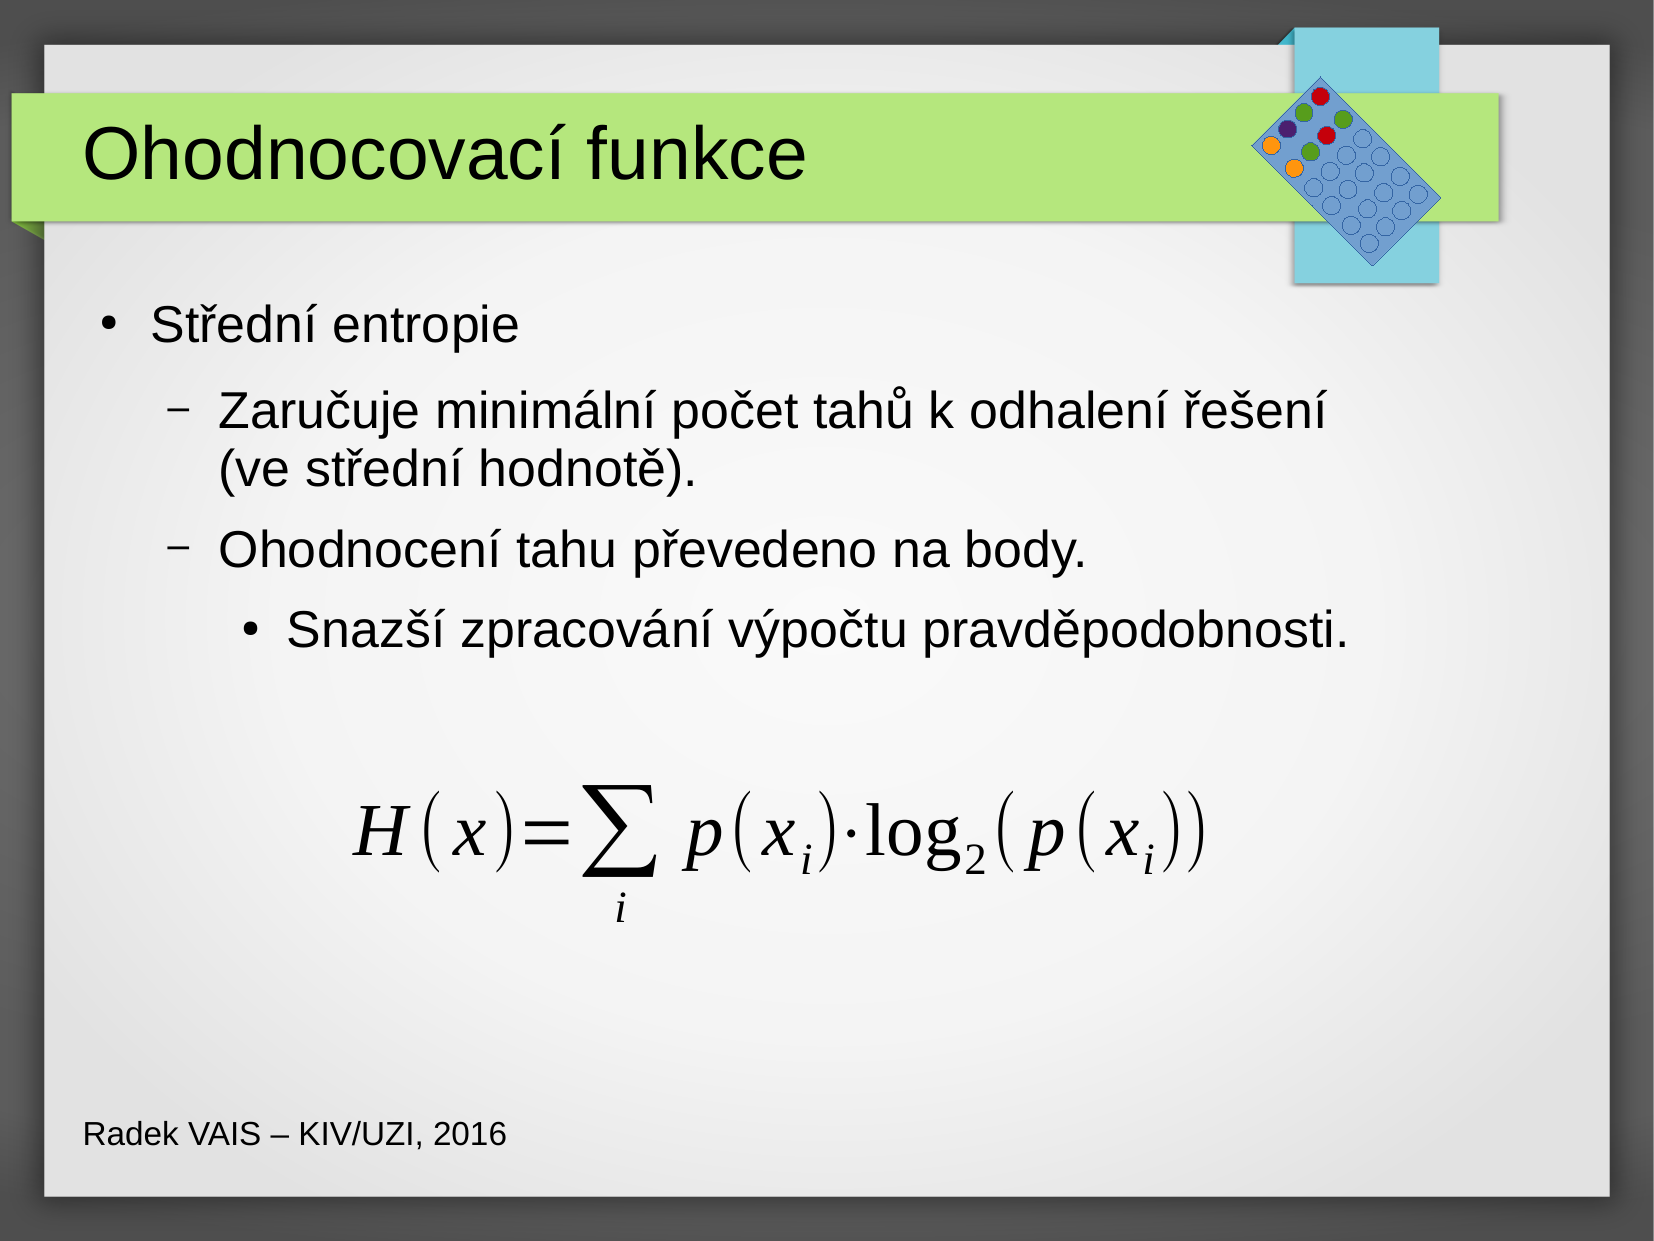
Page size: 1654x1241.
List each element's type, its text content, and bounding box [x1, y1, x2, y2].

title Ohodnocovací funkce [82, 94, 1264, 213]
text_box [1251, 76, 1441, 266]
picture [0, 0, 1654, 1241]
title Radek VAIS – KIV/UZI, 2016 [82, 1098, 1548, 1170]
list Střední entropie Zaručuje minimální počet tahů k odhalení řešení (ve střední hodnotě). Ohodnocení tahu převedeno na body. Snazší zpracování výpočtu pravděpodobnosti. [82, 295, 1571, 662]
chart [342, 779, 1217, 932]
